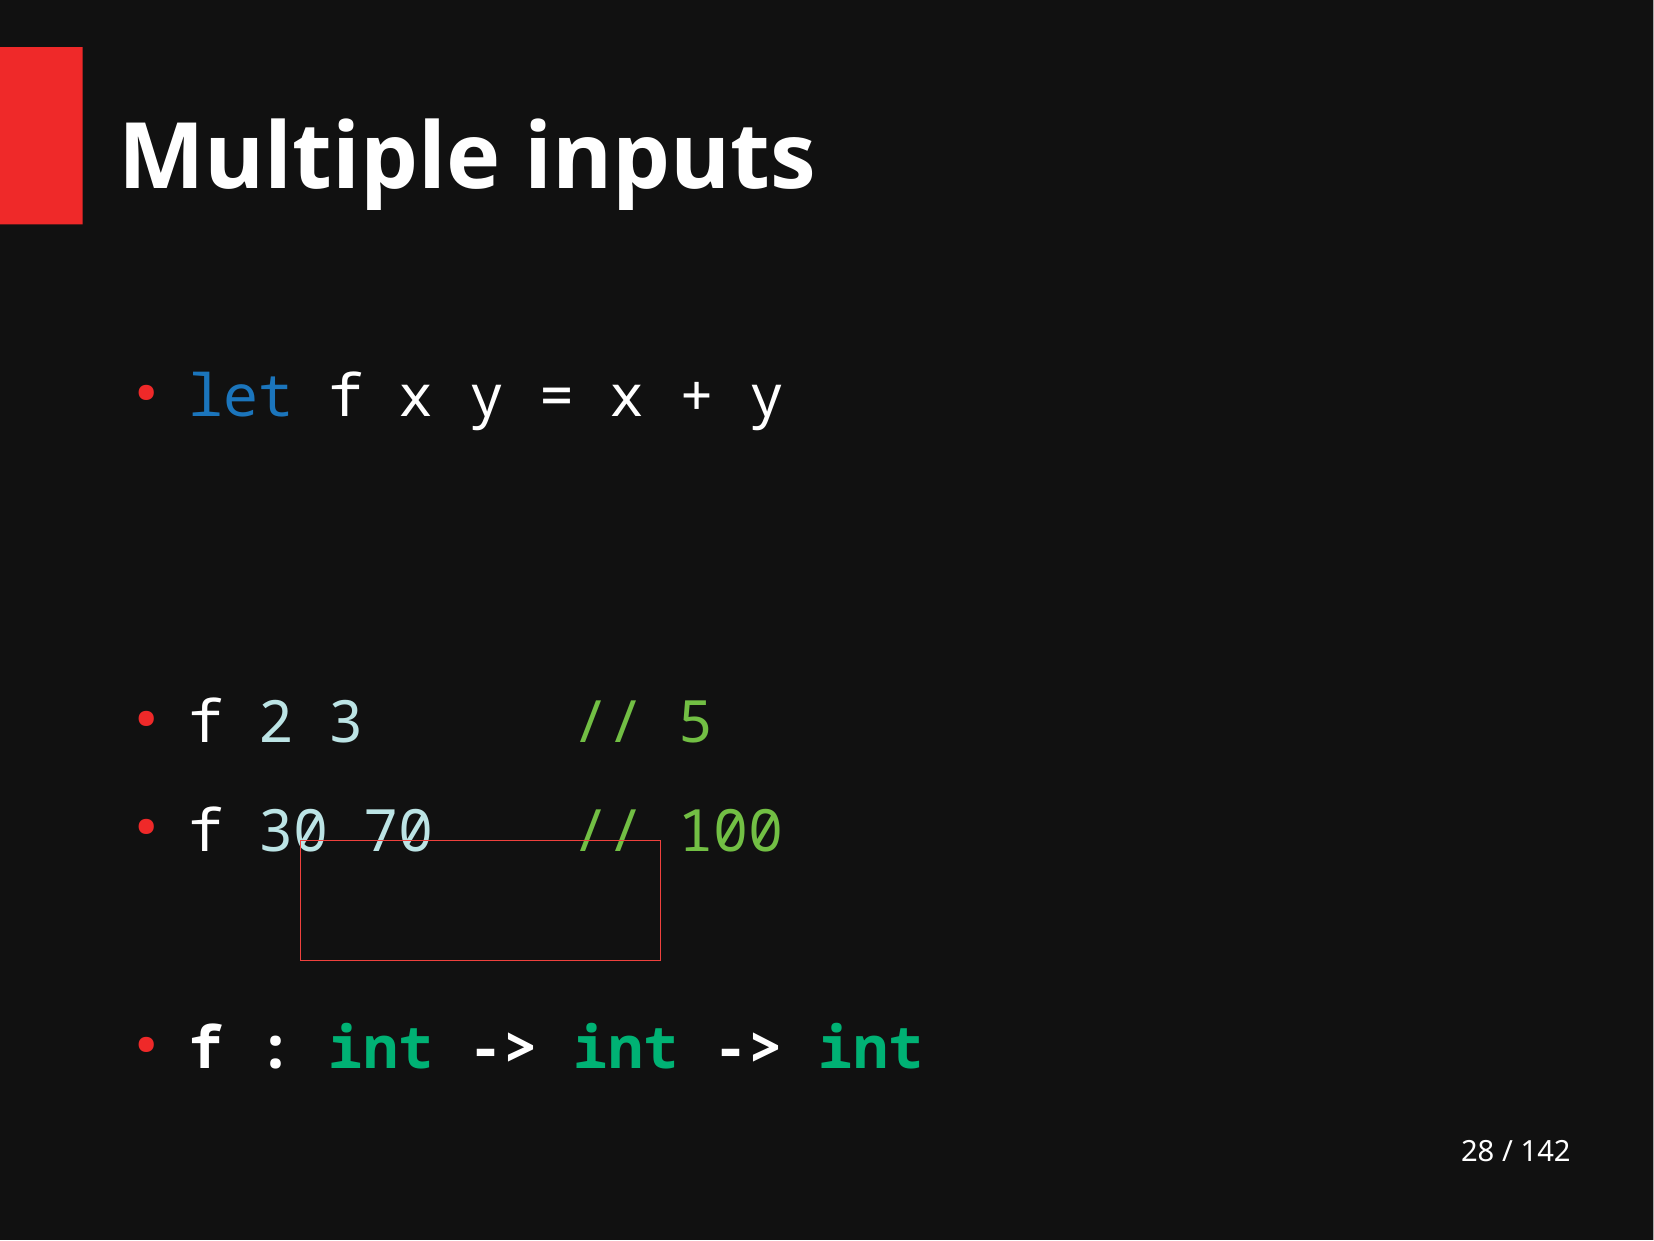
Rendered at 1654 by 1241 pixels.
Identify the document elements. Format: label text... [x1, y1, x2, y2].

list let f x y = x + y f 2 3 // 5 f 30 70 // 100 f : int -> int -> int [118, 354, 1536, 1074]
title Multiple inputs [118, 49, 1571, 257]
